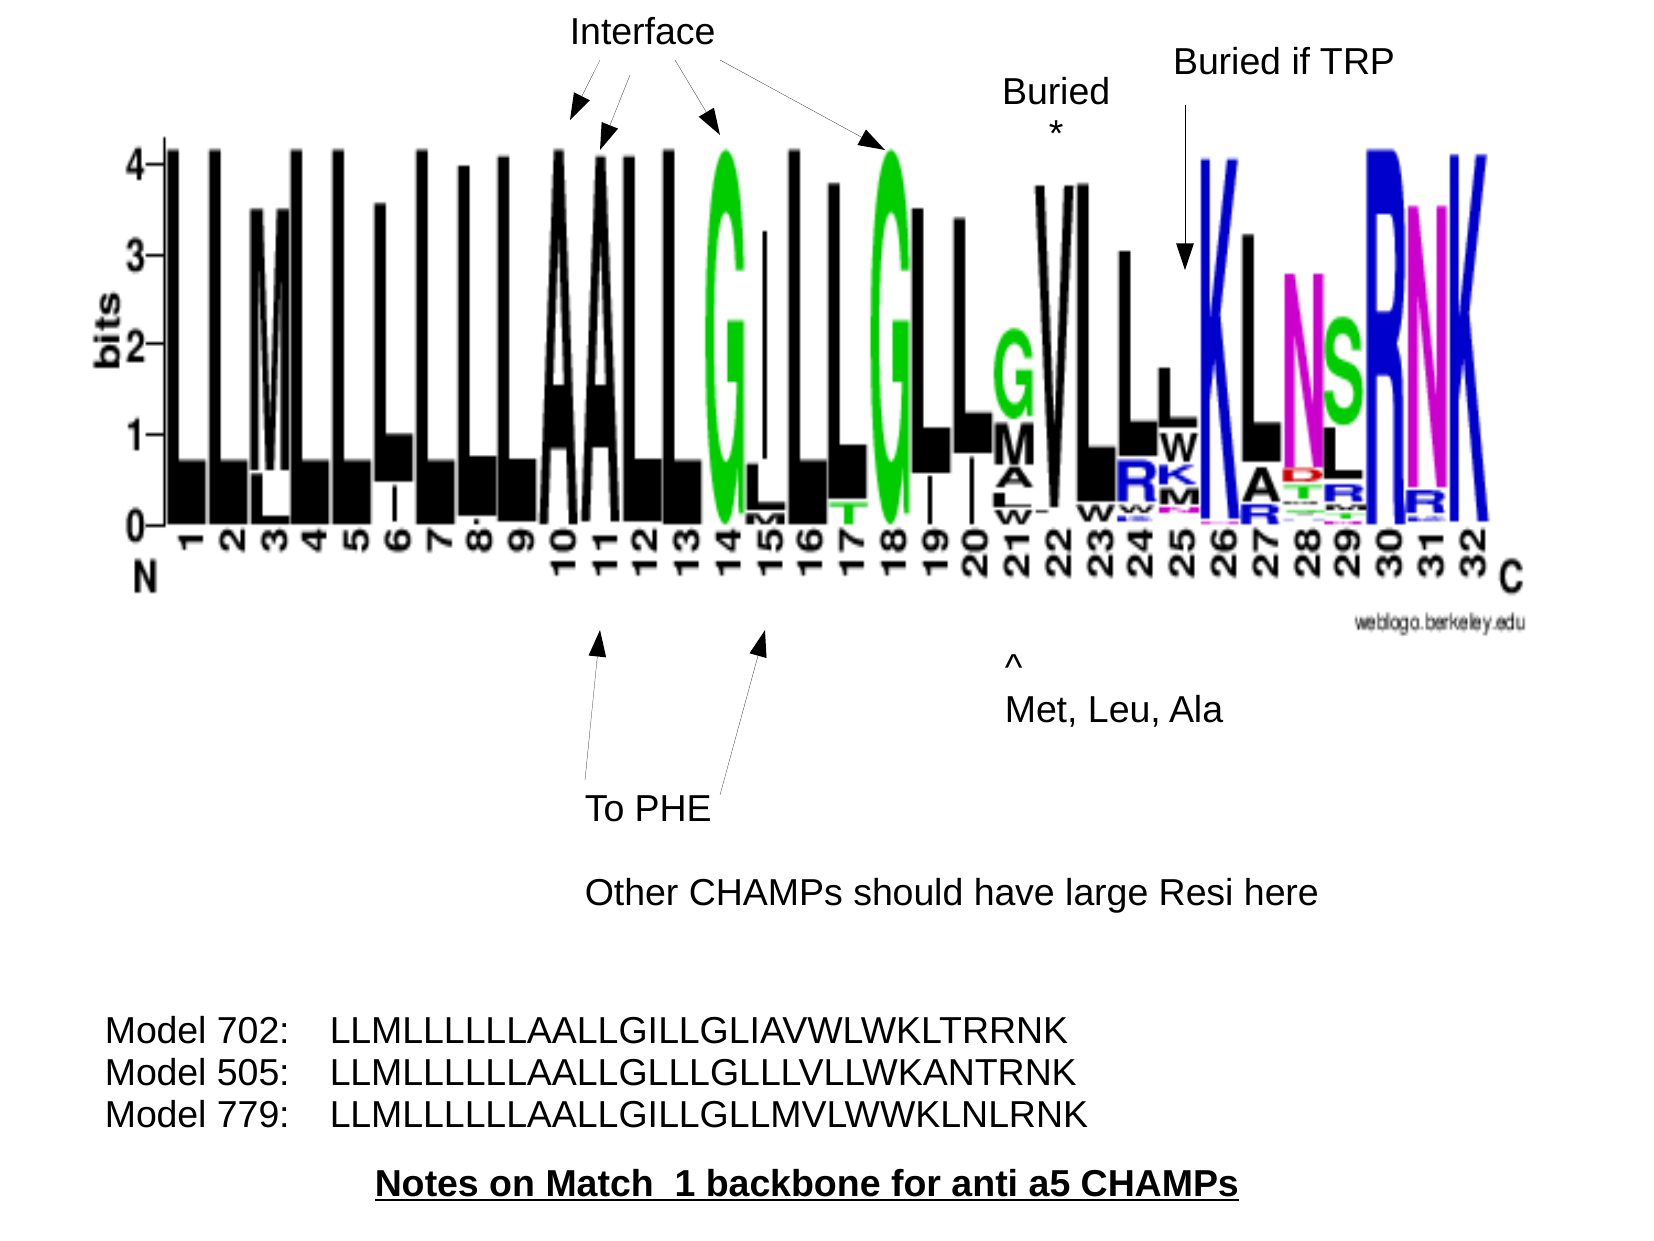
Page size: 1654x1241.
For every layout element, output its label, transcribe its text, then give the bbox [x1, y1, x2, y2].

text_box To PHE Other CHAMPs should have large Resi here [570, 780, 1471, 921]
text_box Interface [555, 3, 1066, 61]
text_box Buried * [987, 63, 1126, 162]
text_box ^ Met, Leu, Ala [990, 639, 1381, 780]
text_box Model 702: LLMLLLLLLAALLGILLGLIAVWLWKLTRRNK Model 505: LLMLLLLLLAALLGLLLGLLLVLLWKANTRNK Model 779: LLMLLLLLLAALLGILLGLLMVLWWKLNLRNK [90, 1002, 1201, 1186]
text_box Notes on Match_1 backbone for anti a5 CHAMPs [360, 1155, 1411, 1241]
picture [45, 104, 1543, 639]
text_box Buried if TRP [1158, 33, 1411, 91]
